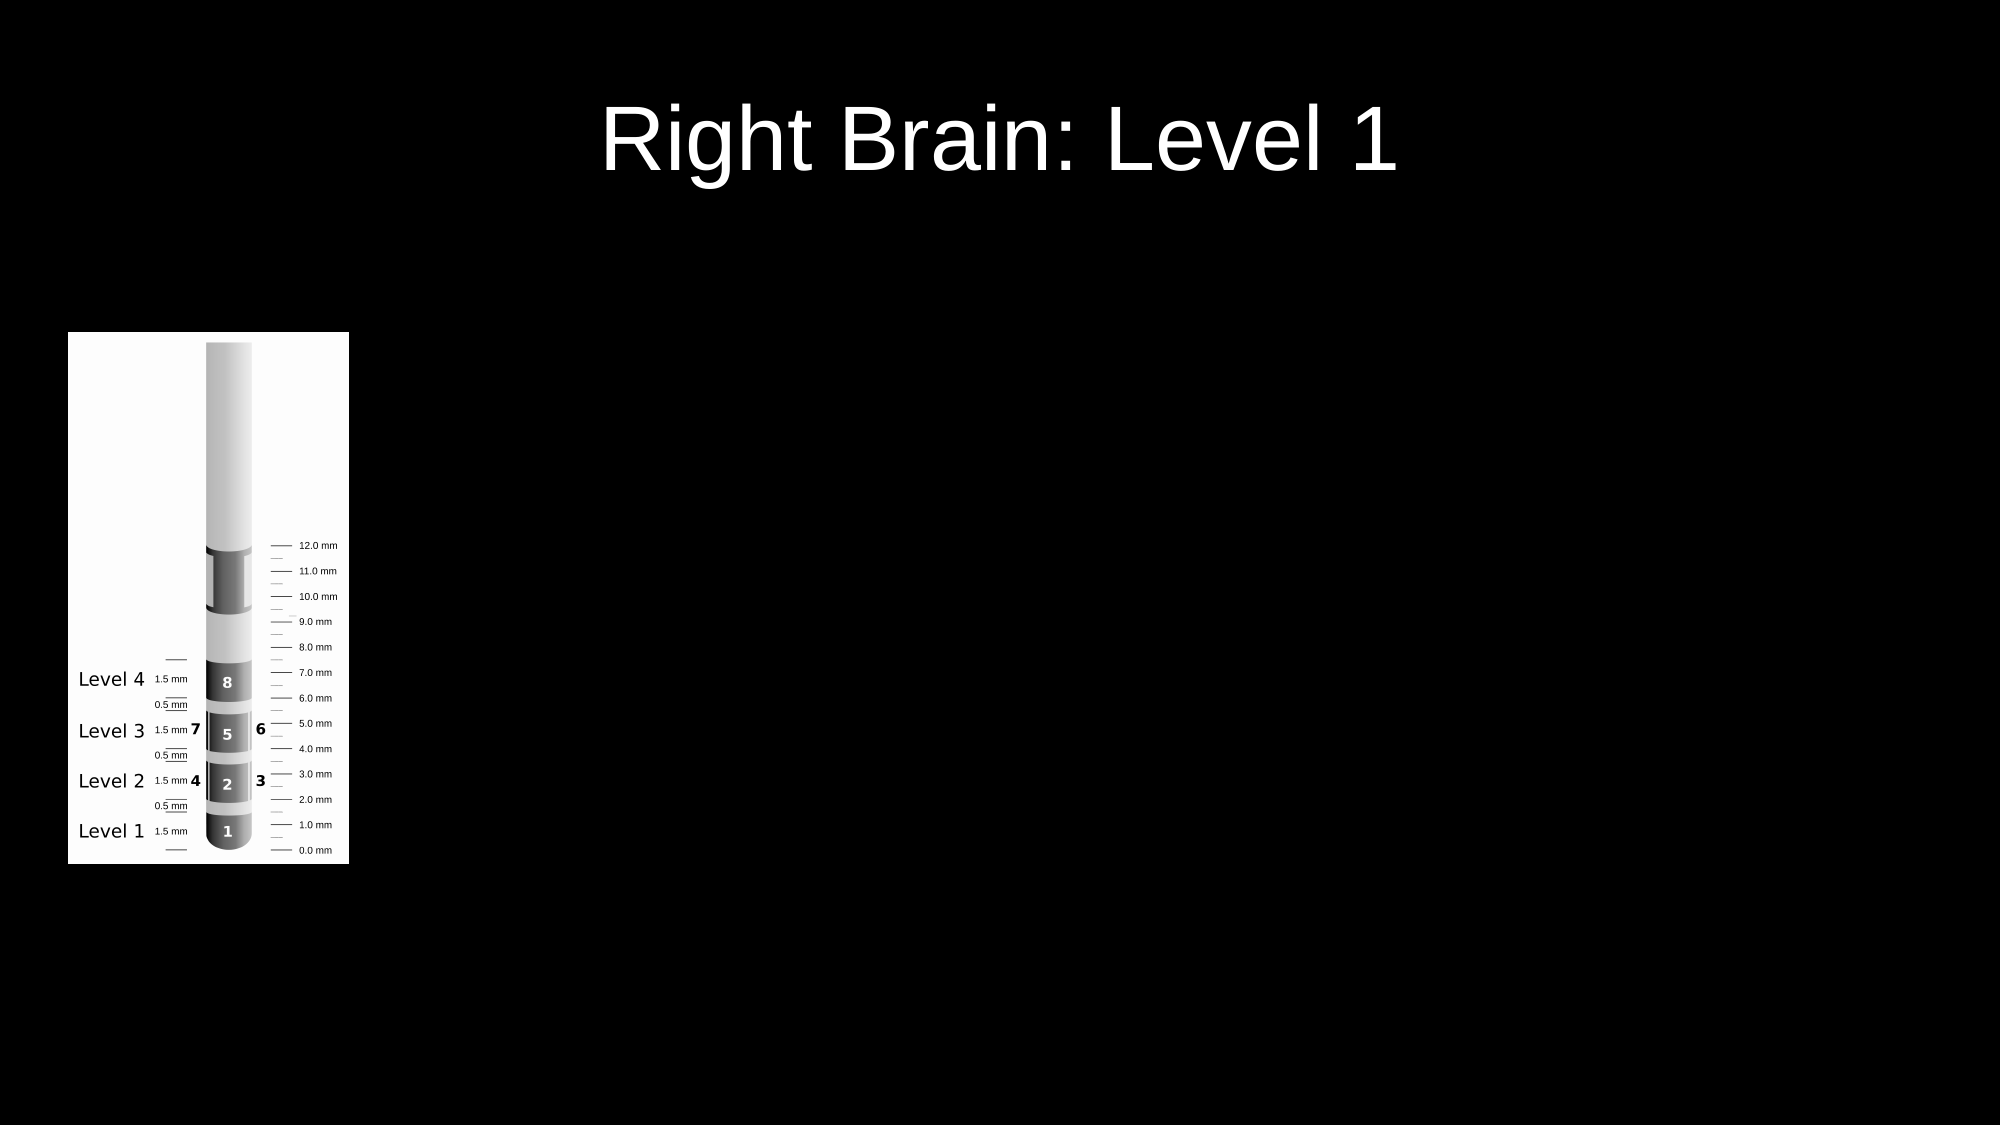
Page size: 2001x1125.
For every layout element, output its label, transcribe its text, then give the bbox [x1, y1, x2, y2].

title Right Brain: Level 1 [99, 44, 1900, 233]
picture [68, 332, 349, 864]
